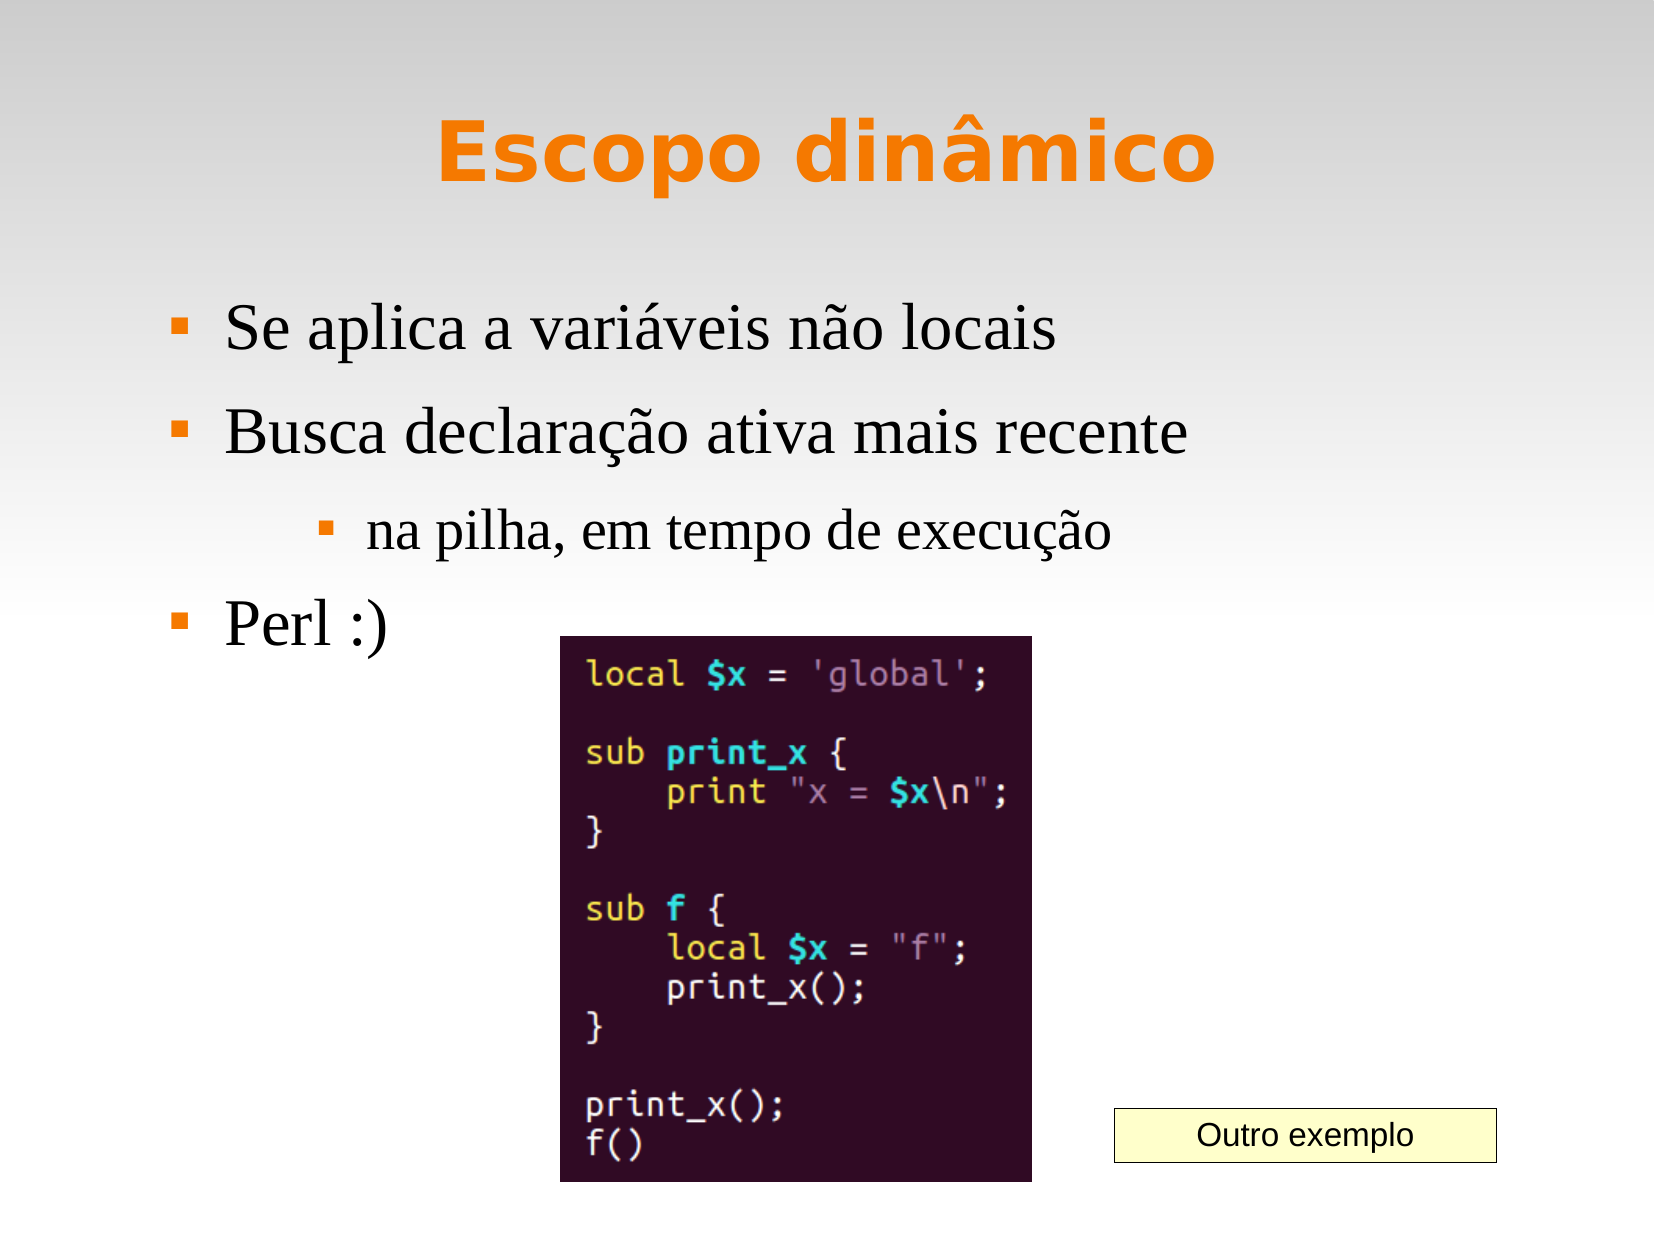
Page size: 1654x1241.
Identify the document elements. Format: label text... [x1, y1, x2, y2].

text_box Outro exemplo [1114, 1108, 1497, 1163]
list Se aplica a variáveis não locais Busca declaração ativa mais recente na pilha, em tempo de execução Perl :) [82, 290, 1571, 1109]
title Escopo dinâmico [82, 49, 1571, 257]
picture [560, 636, 1032, 1182]
